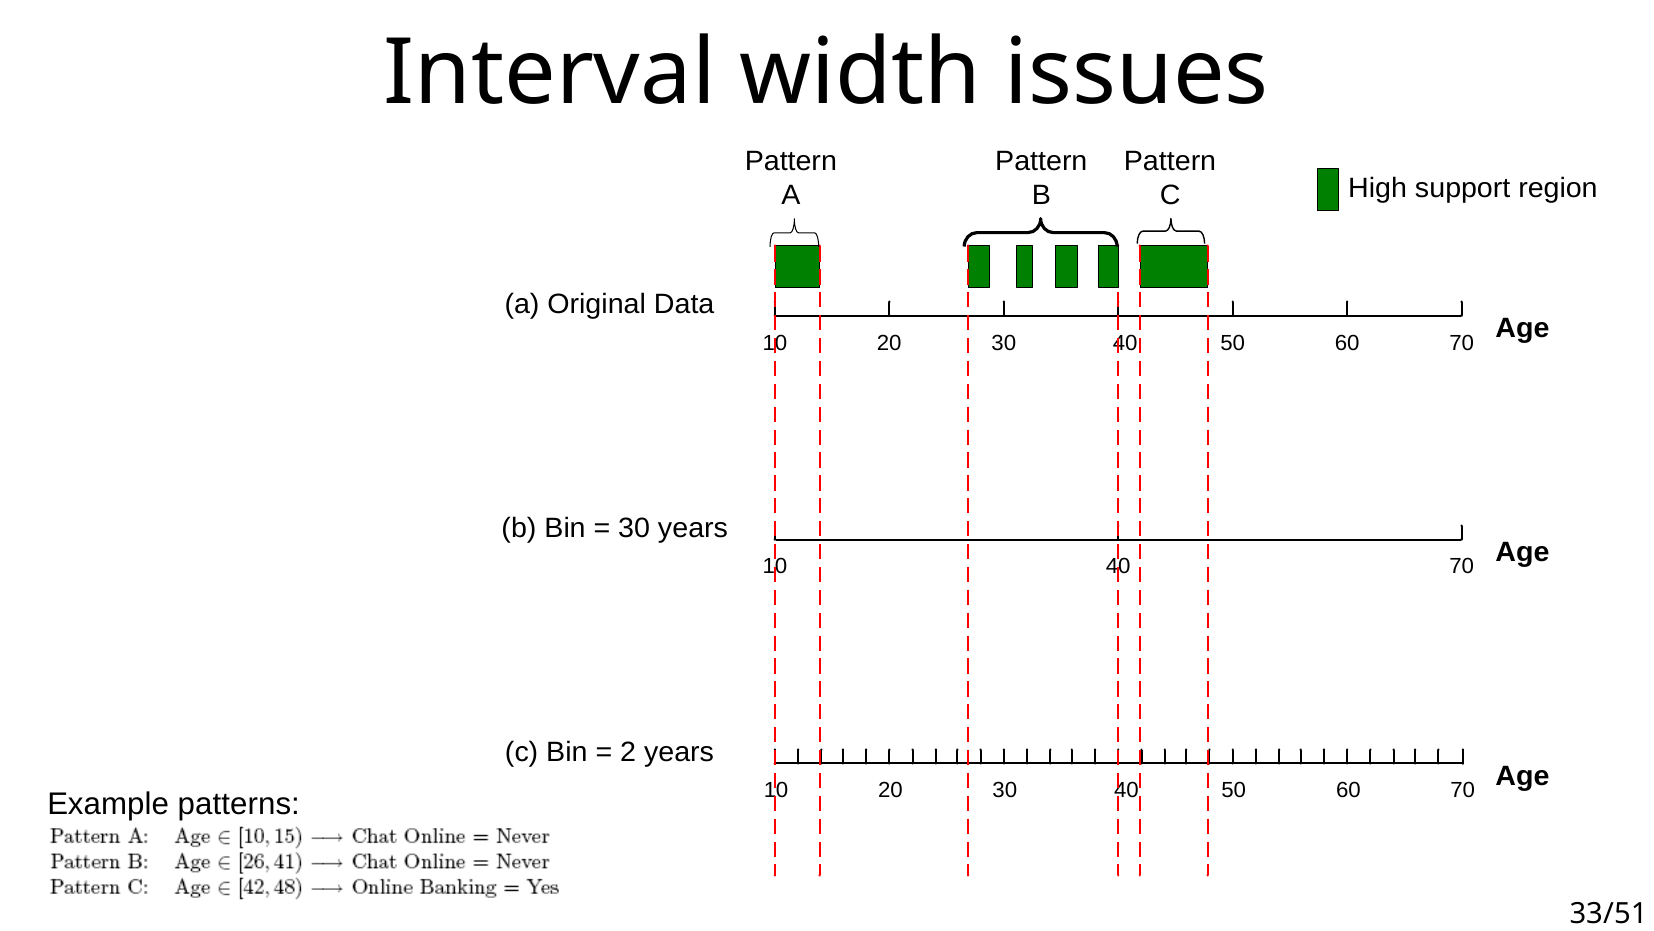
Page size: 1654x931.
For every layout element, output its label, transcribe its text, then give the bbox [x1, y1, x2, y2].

title Interval width issues [82, 1, 1571, 136]
picture [33, 819, 592, 910]
text_box Example patterns: [32, 778, 469, 836]
chart [499, 139, 1600, 879]
